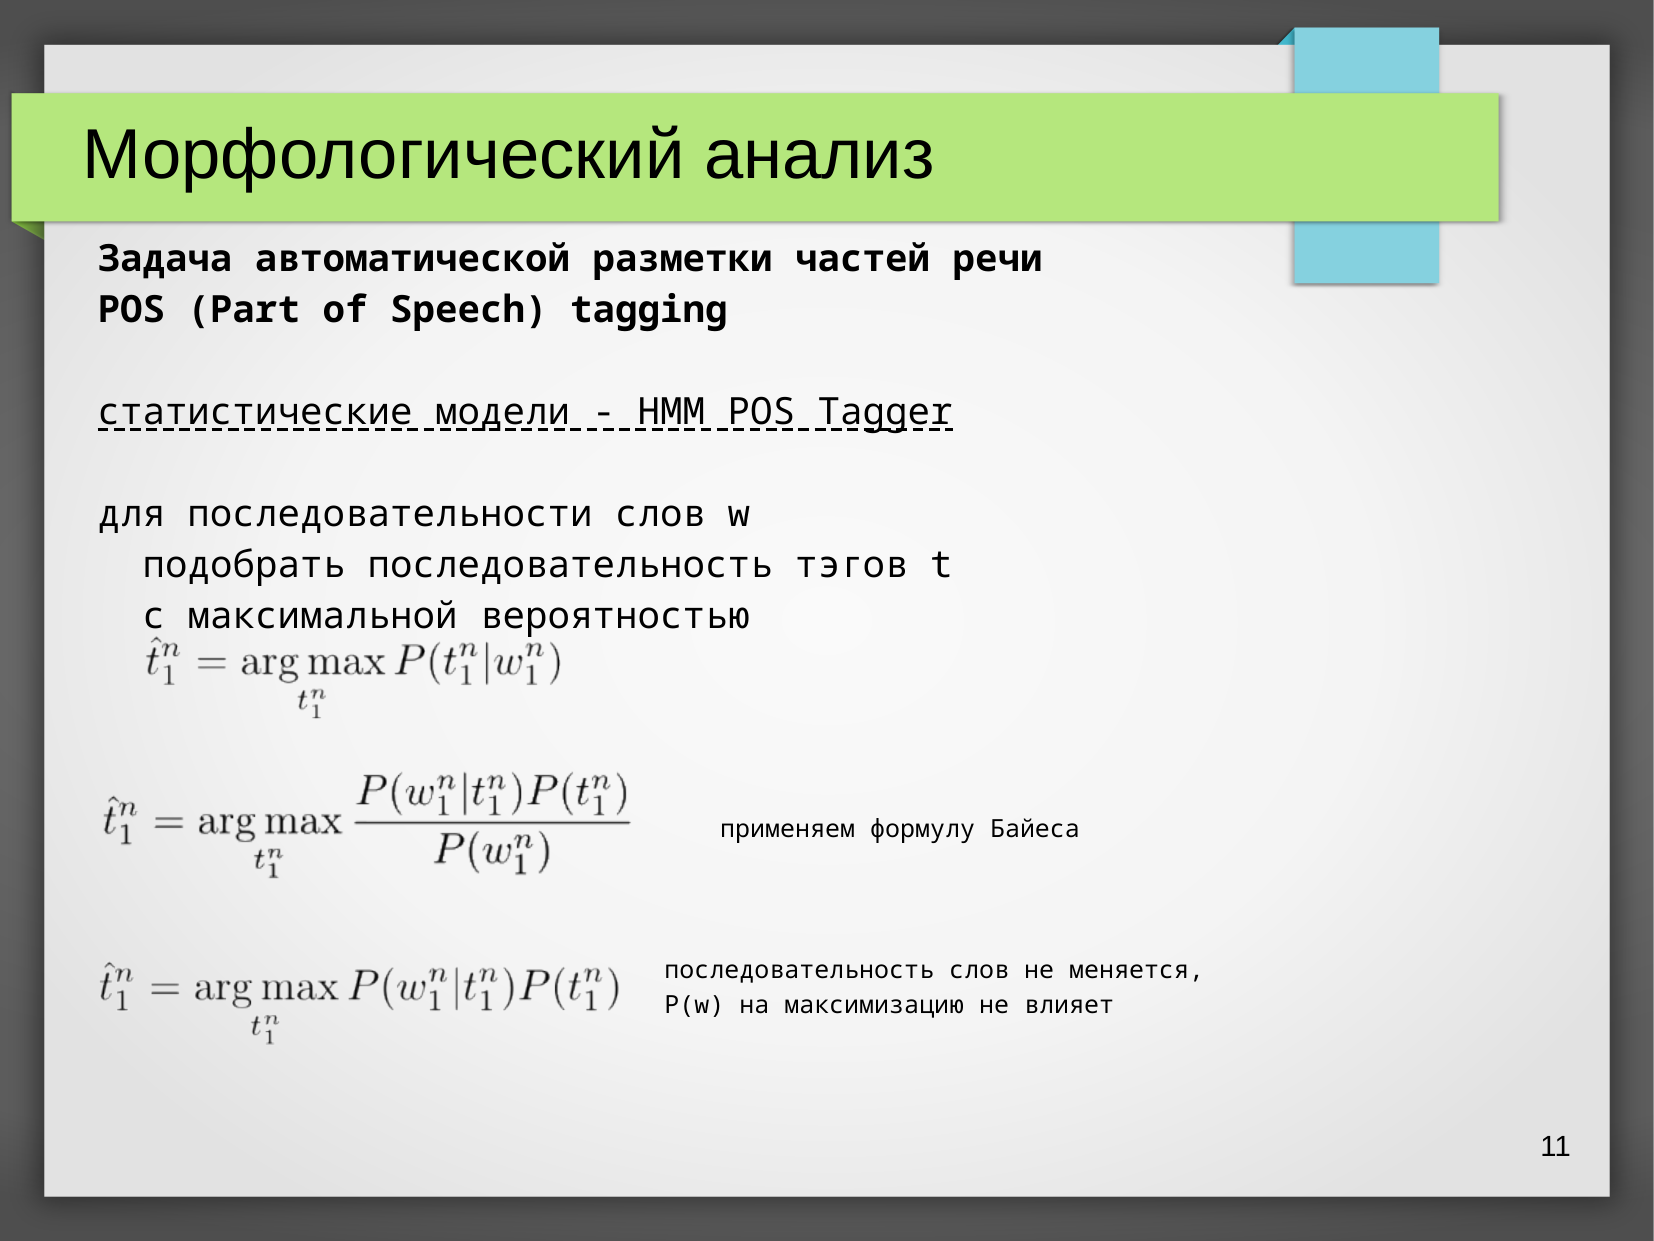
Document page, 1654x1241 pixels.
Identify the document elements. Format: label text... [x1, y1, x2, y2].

text_box последовательность слов не меняется, P(w) на максимизацию не влияет [649, 944, 1595, 1019]
title Морфологический анализ [82, 114, 993, 194]
text_box применяем формулу Байеса [705, 803, 1276, 875]
picture [0, 0, 1654, 1241]
text_box Задача автоматической разметки частей речи POS (Part of Speech) tagging статистические модели - HMM POS Tagger для последовательности слов w подобрать последовательность тэгов t с максимальной вероятностью [82, 224, 1205, 631]
